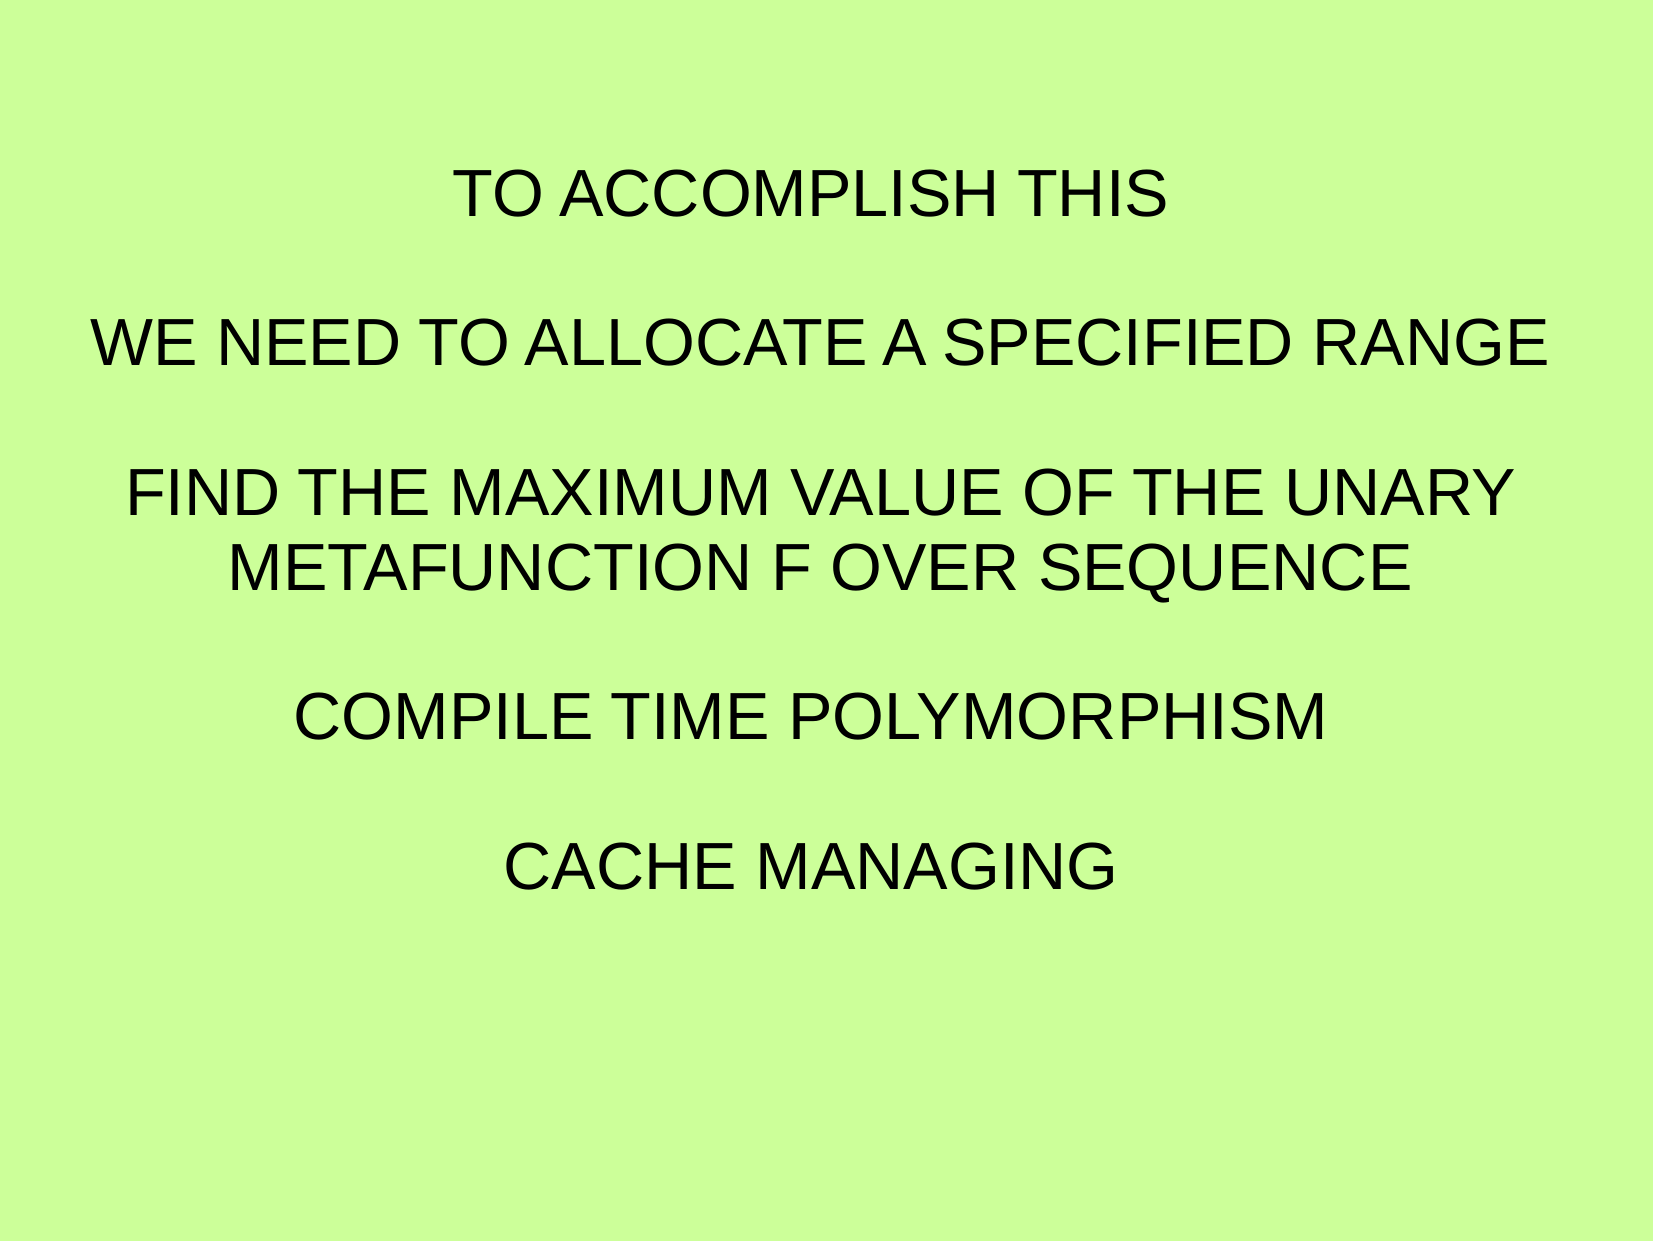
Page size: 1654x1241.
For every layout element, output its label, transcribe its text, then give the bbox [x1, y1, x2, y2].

subtitle TO ACCOMPLISH THIS WE NEED TO ALLOCATE A SPECIFIED RANGE FIND THE MAXIMUM VALUE OF THE UNARY METAFUNCTION F OVER SEQUENCE COMPILE TIME POLYMORPHISM CACHE MANAGING [76, 49, 1565, 1010]
